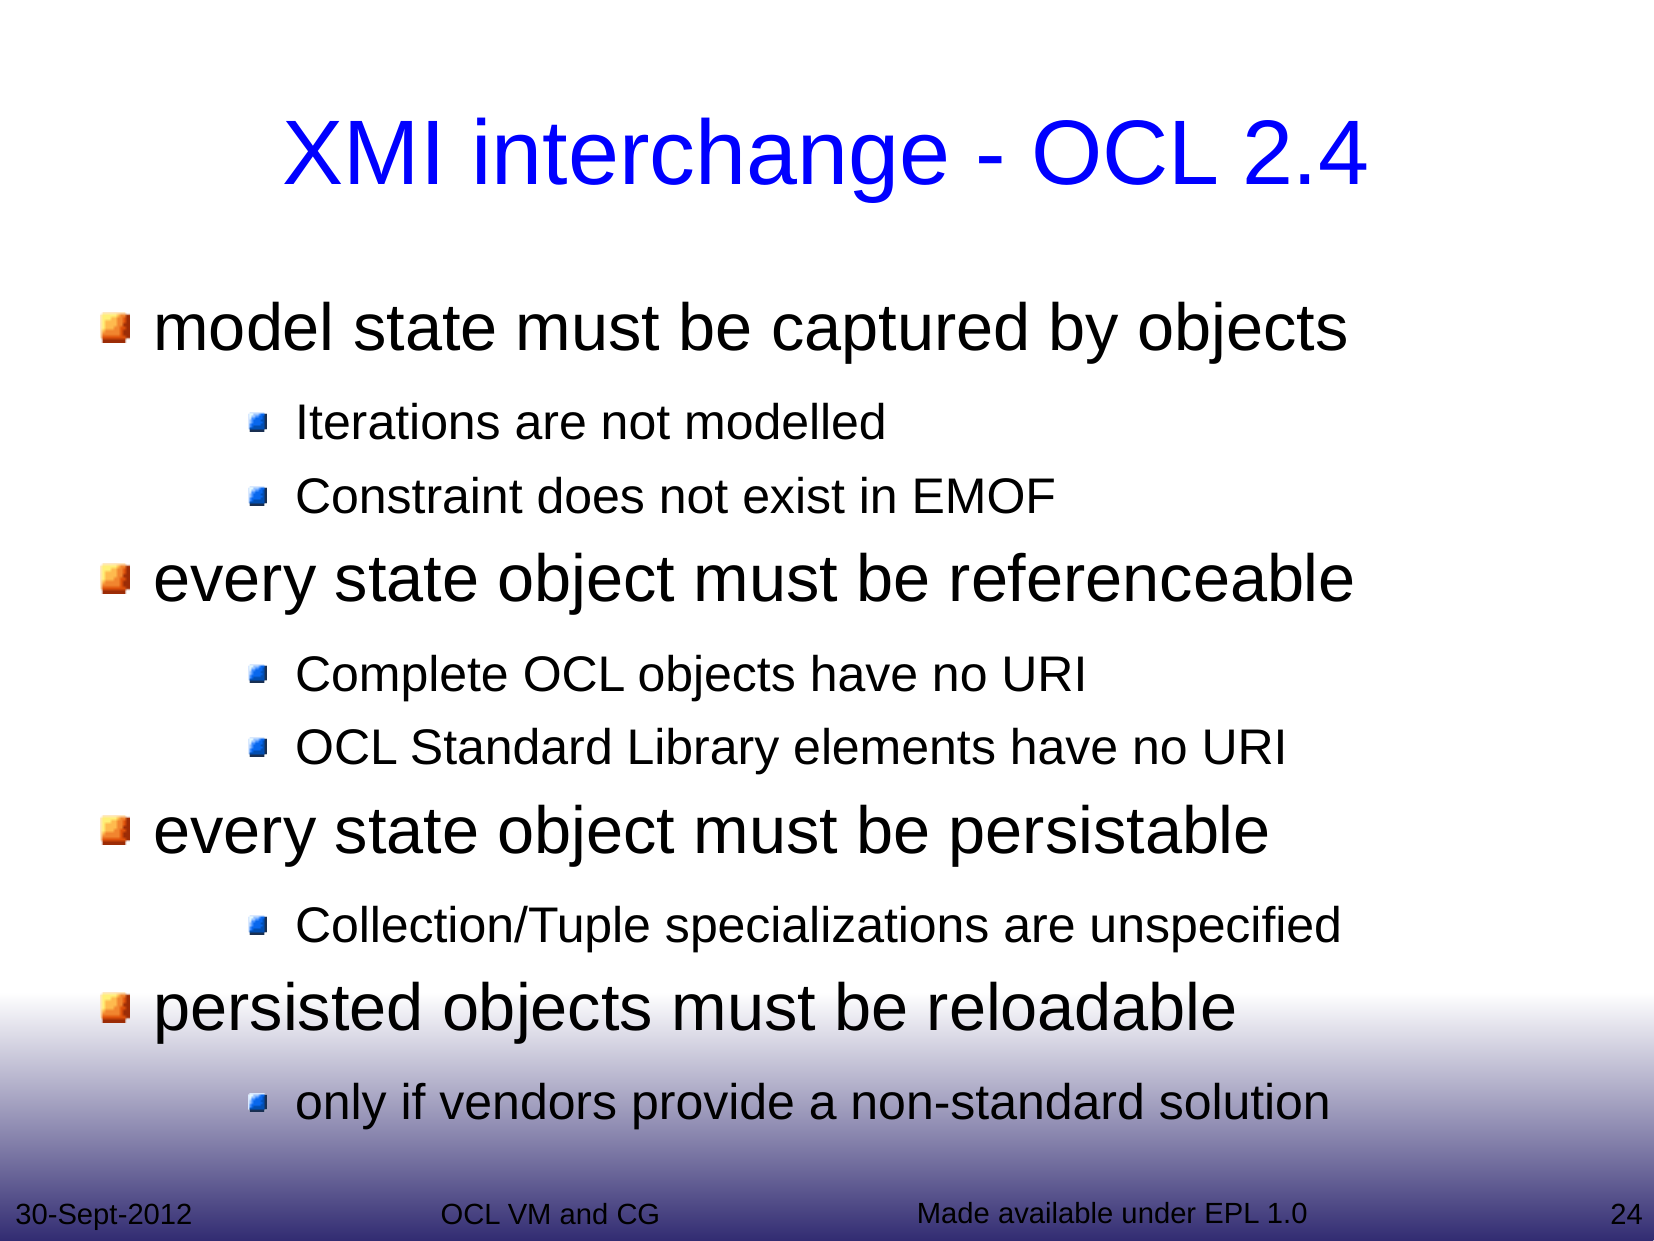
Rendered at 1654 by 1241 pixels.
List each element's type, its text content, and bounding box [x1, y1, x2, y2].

list model state must be captured by objects Iterations are not modelled Constraint does not exist in EMOF every state object must be referenceable Complete OCL objects have no URI OCL Standard Library elements have no URI every state object must be persistable Collection/Tuple specializations are unspecified persisted objects must be reloadable only if vendors provide a non-standard solution [82, 290, 1571, 1131]
title XMI interchange - OCL 2.4 [82, 49, 1571, 257]
